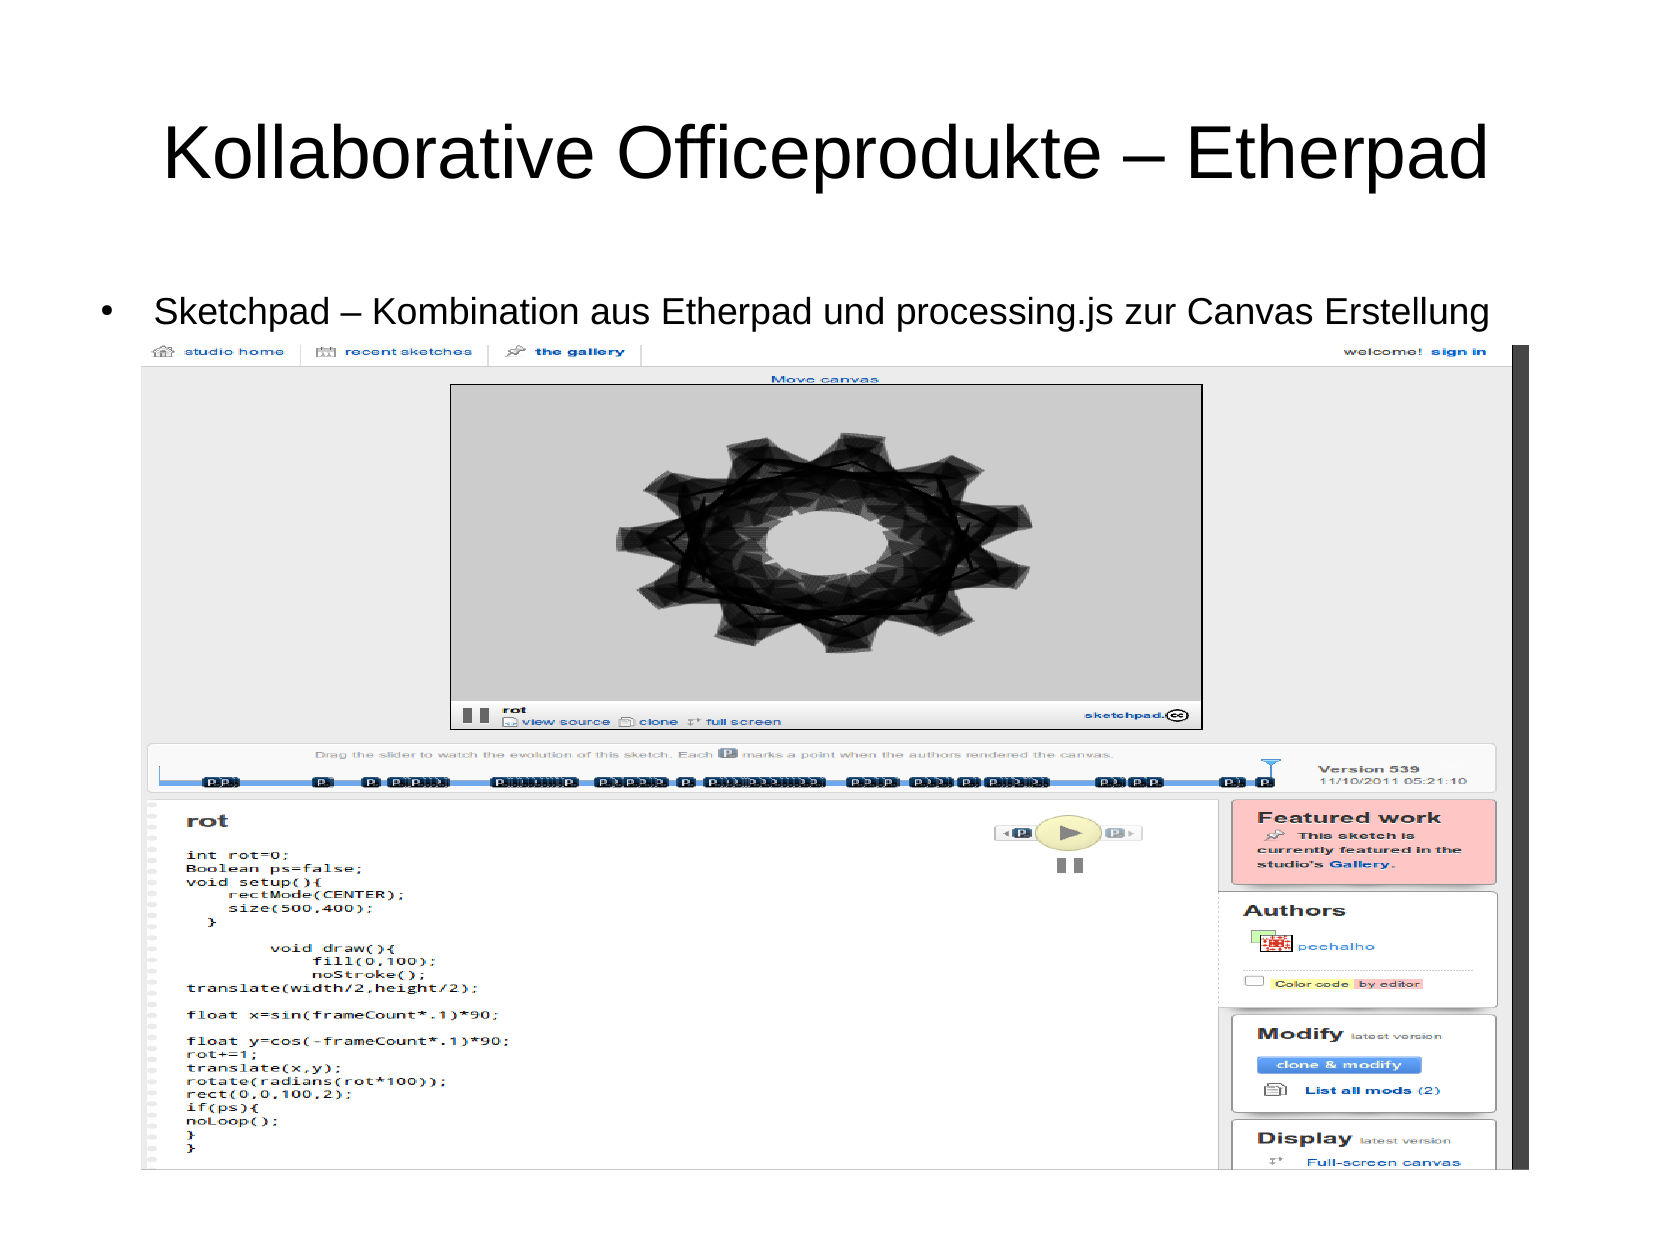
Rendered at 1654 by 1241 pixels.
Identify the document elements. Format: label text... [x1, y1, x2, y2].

list Sketchpad – Kombination aus Etherpad und processing.js zur Canvas Erstellung [82, 290, 1571, 1109]
picture [141, 345, 1529, 1170]
title Kollaborative Officeprodukte – Etherpad [82, 49, 1571, 257]
